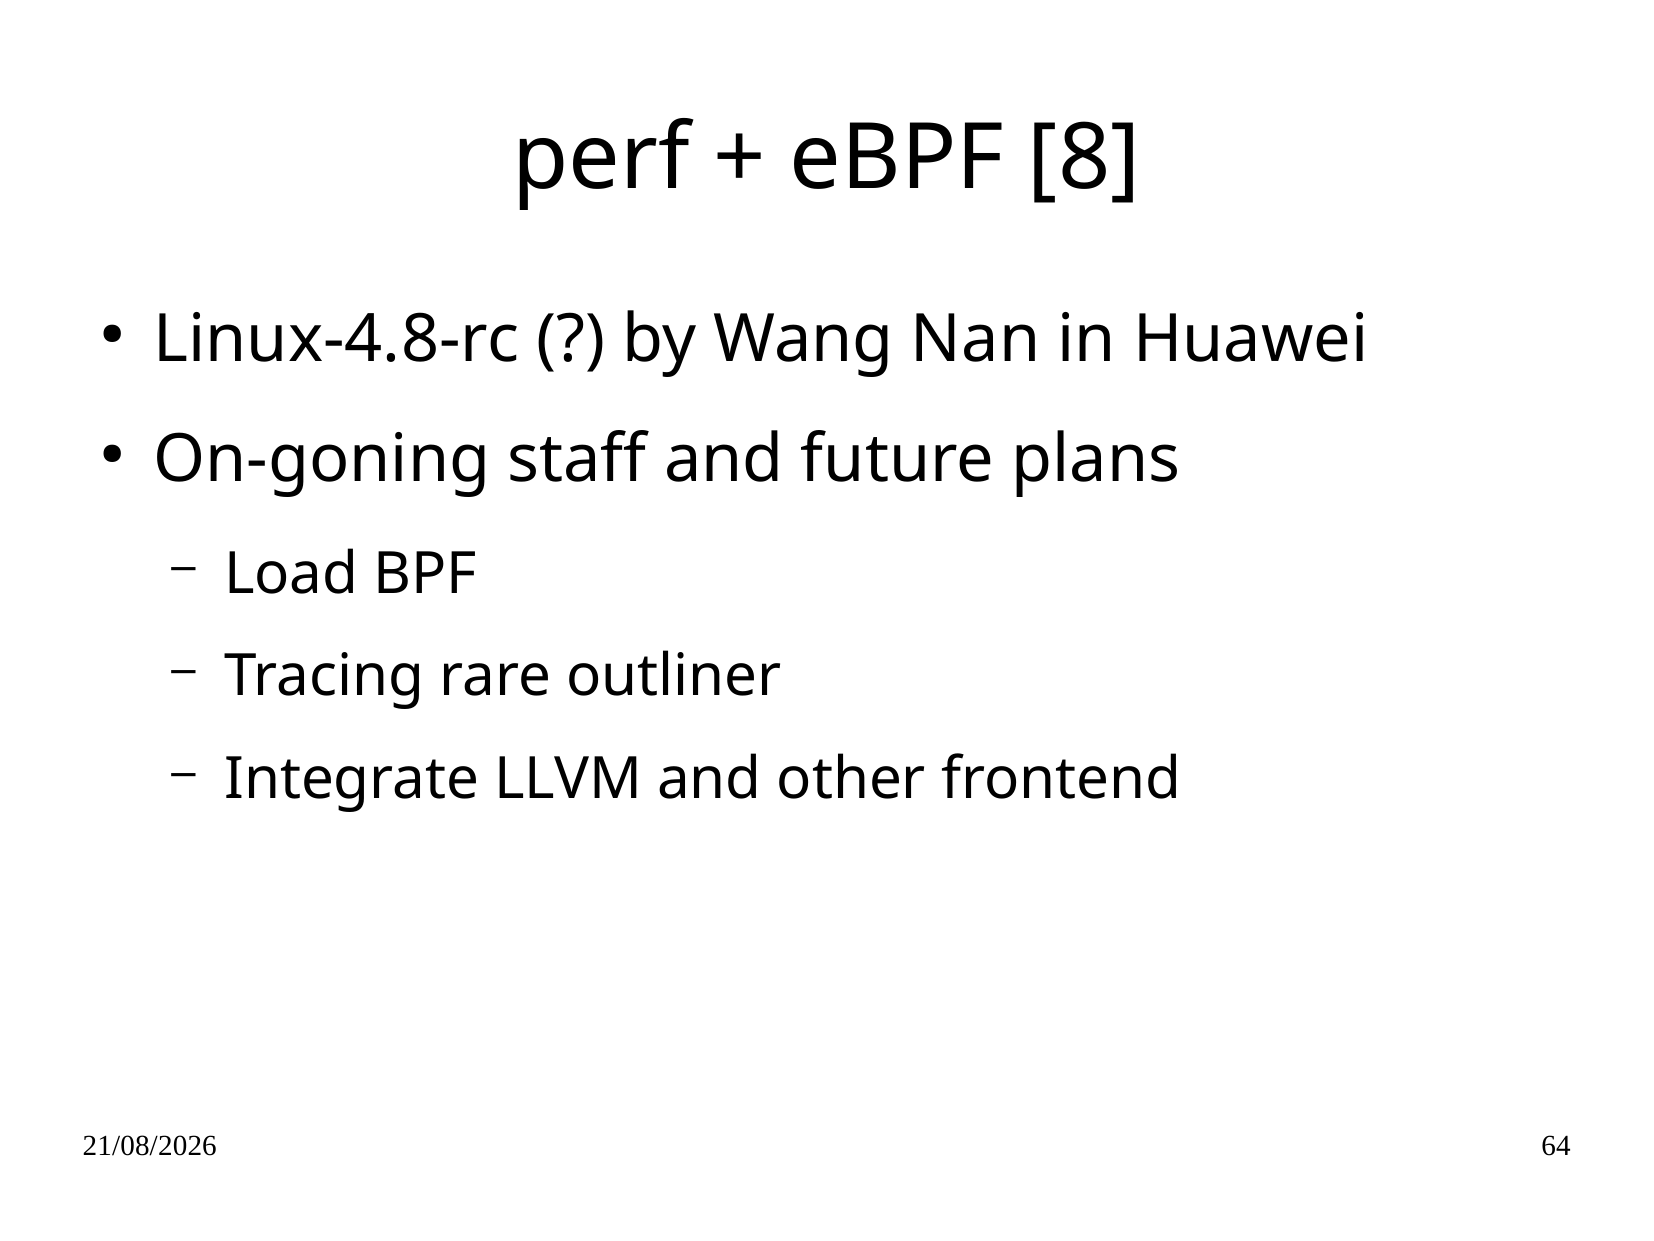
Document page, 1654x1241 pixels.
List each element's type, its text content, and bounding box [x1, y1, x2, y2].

list Linux-4.8-rc (?) by Wang Nan in Huawei On-goning staff and future plans Load BPF Tracing rare outliner Integrate LLVM and other frontend [82, 290, 1571, 1010]
title perf + eBPF [8] [82, 49, 1571, 257]
